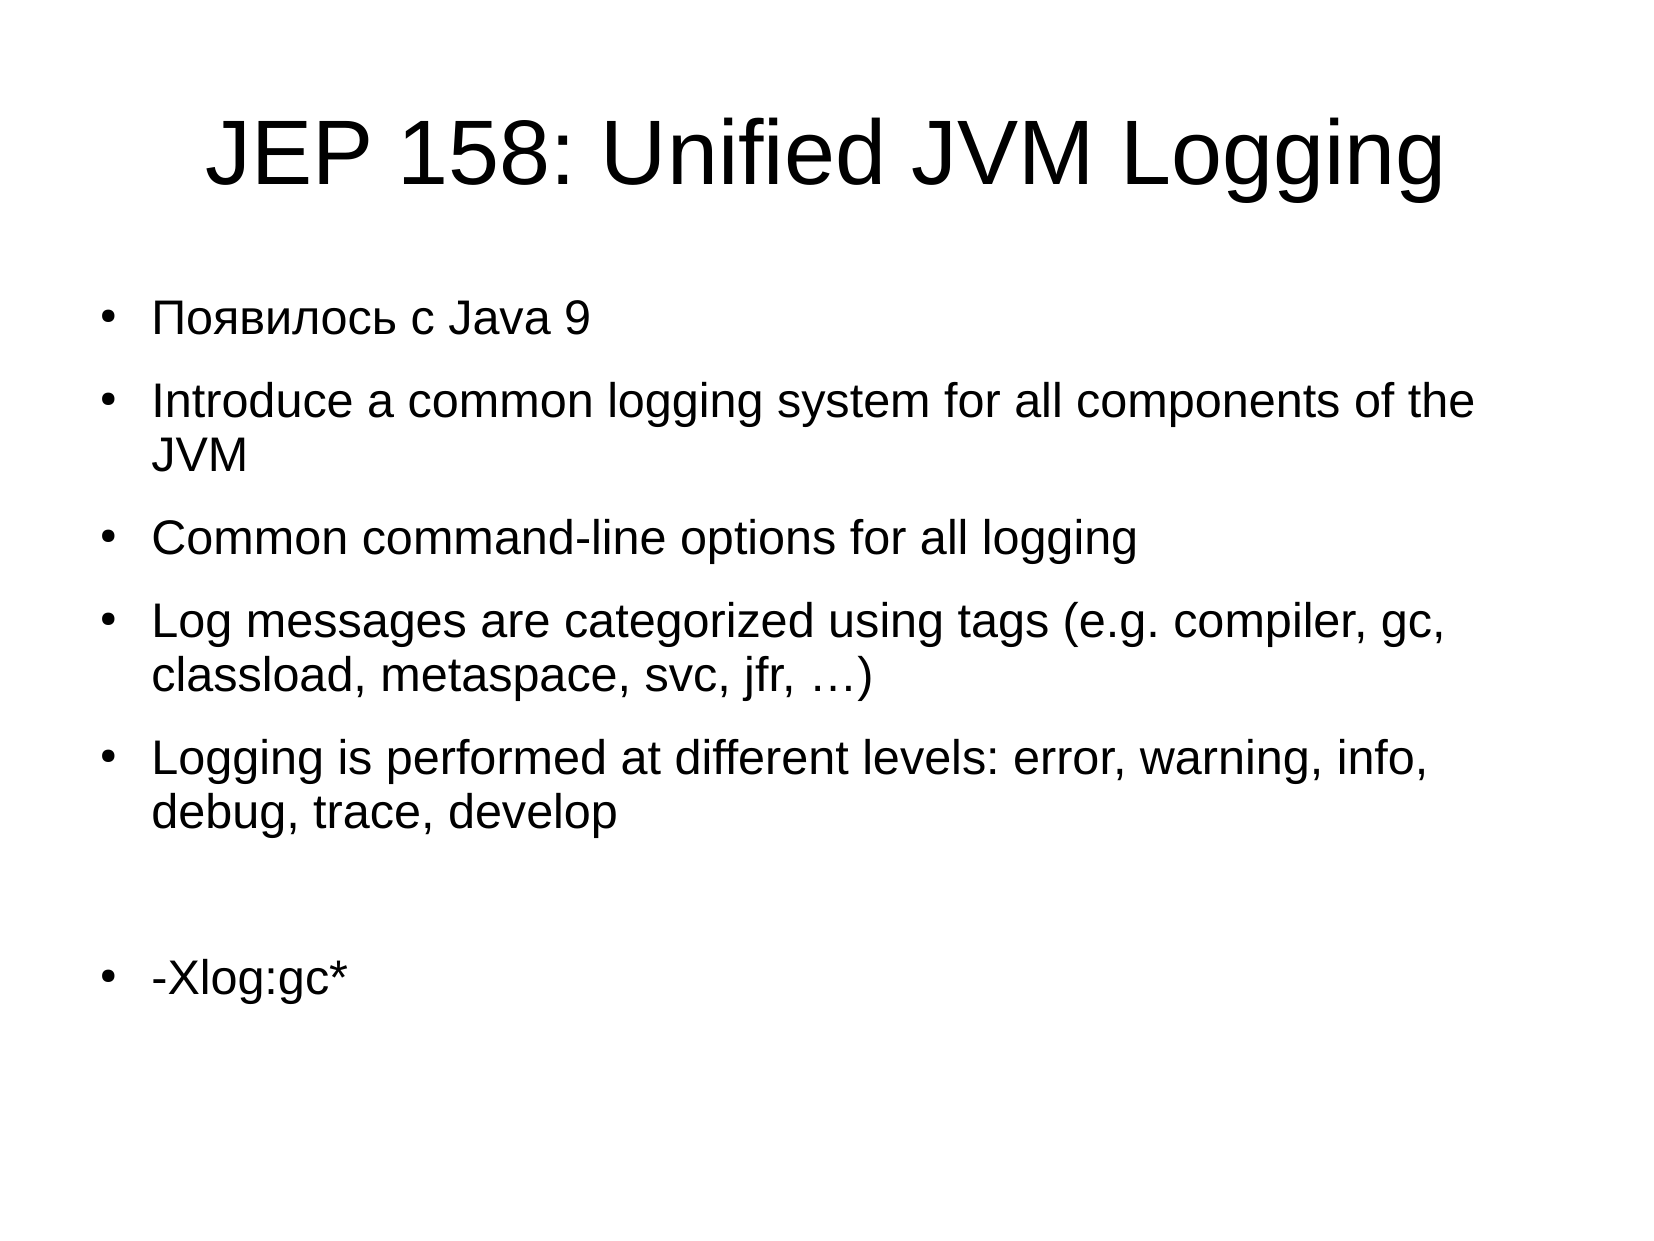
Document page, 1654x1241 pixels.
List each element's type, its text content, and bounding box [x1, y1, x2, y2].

list Появилось с Java 9 Introduce a common logging system for all components of the JVM Common command-line options for all logging Log messages are categorized using tags (e.g. compiler, gc, classload, metaspace, svc, jfr, …) Logging is performed at different levels: error, warning, info, debug, trace, develop -Xlog:gc* [82, 290, 1571, 1010]
title JEP 158: Unified JVM Logging [82, 49, 1571, 257]
